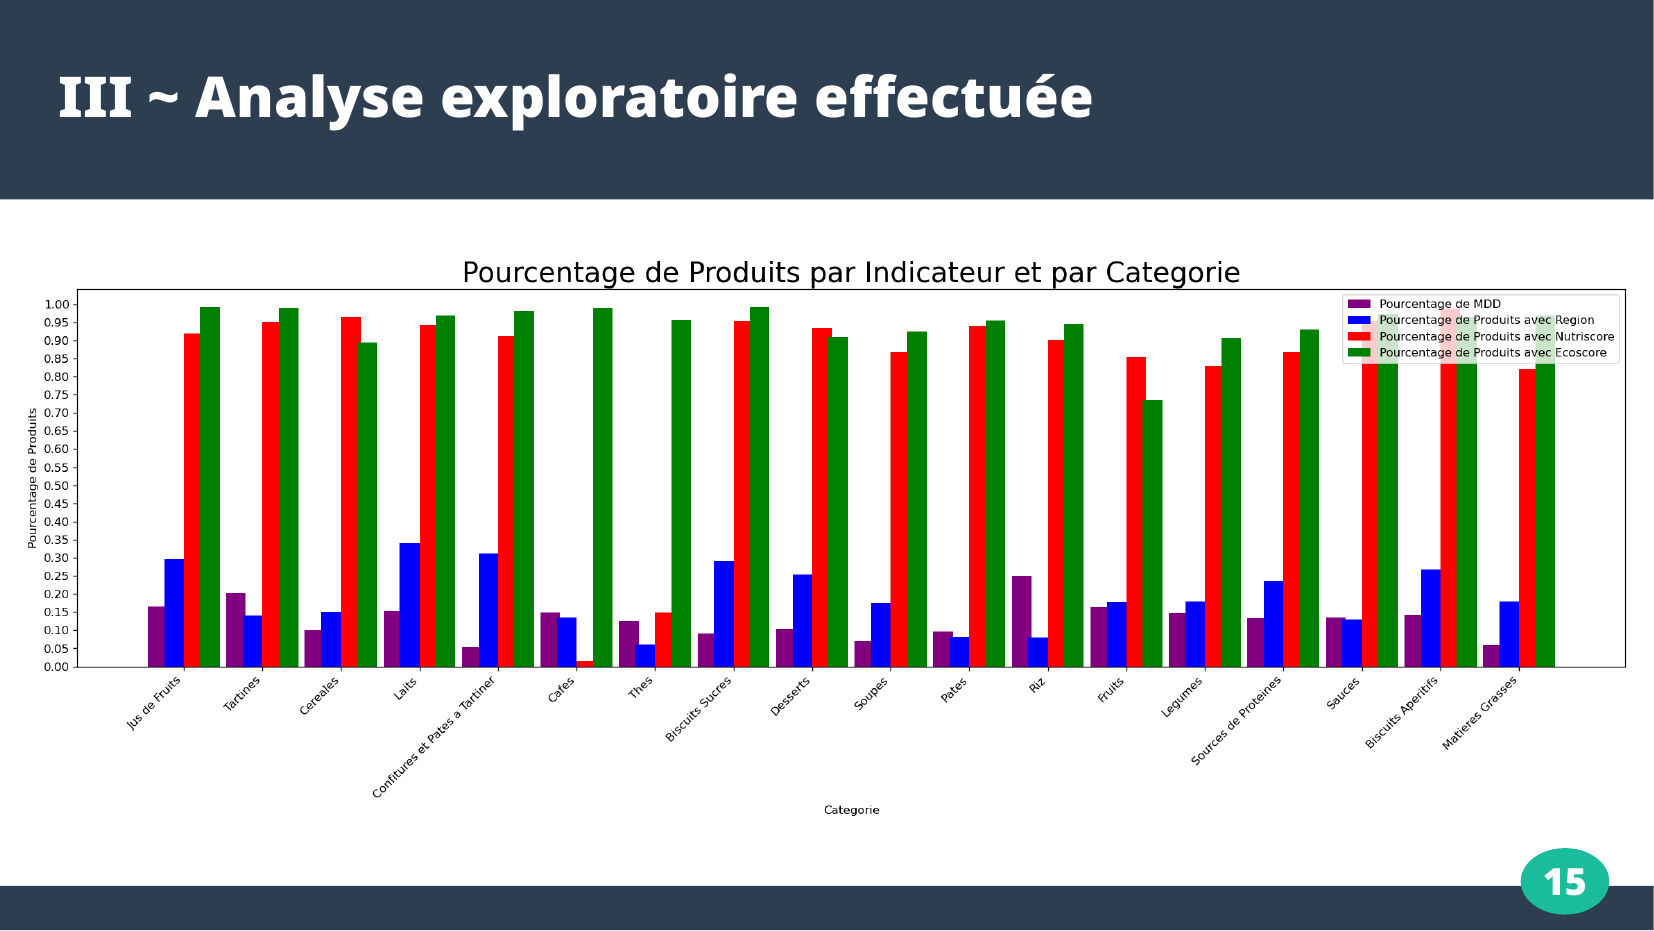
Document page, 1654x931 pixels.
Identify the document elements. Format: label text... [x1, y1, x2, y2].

title III ~ Analyse exploratoire effectuée [59, 37, 1595, 155]
picture [19, 248, 1630, 827]
